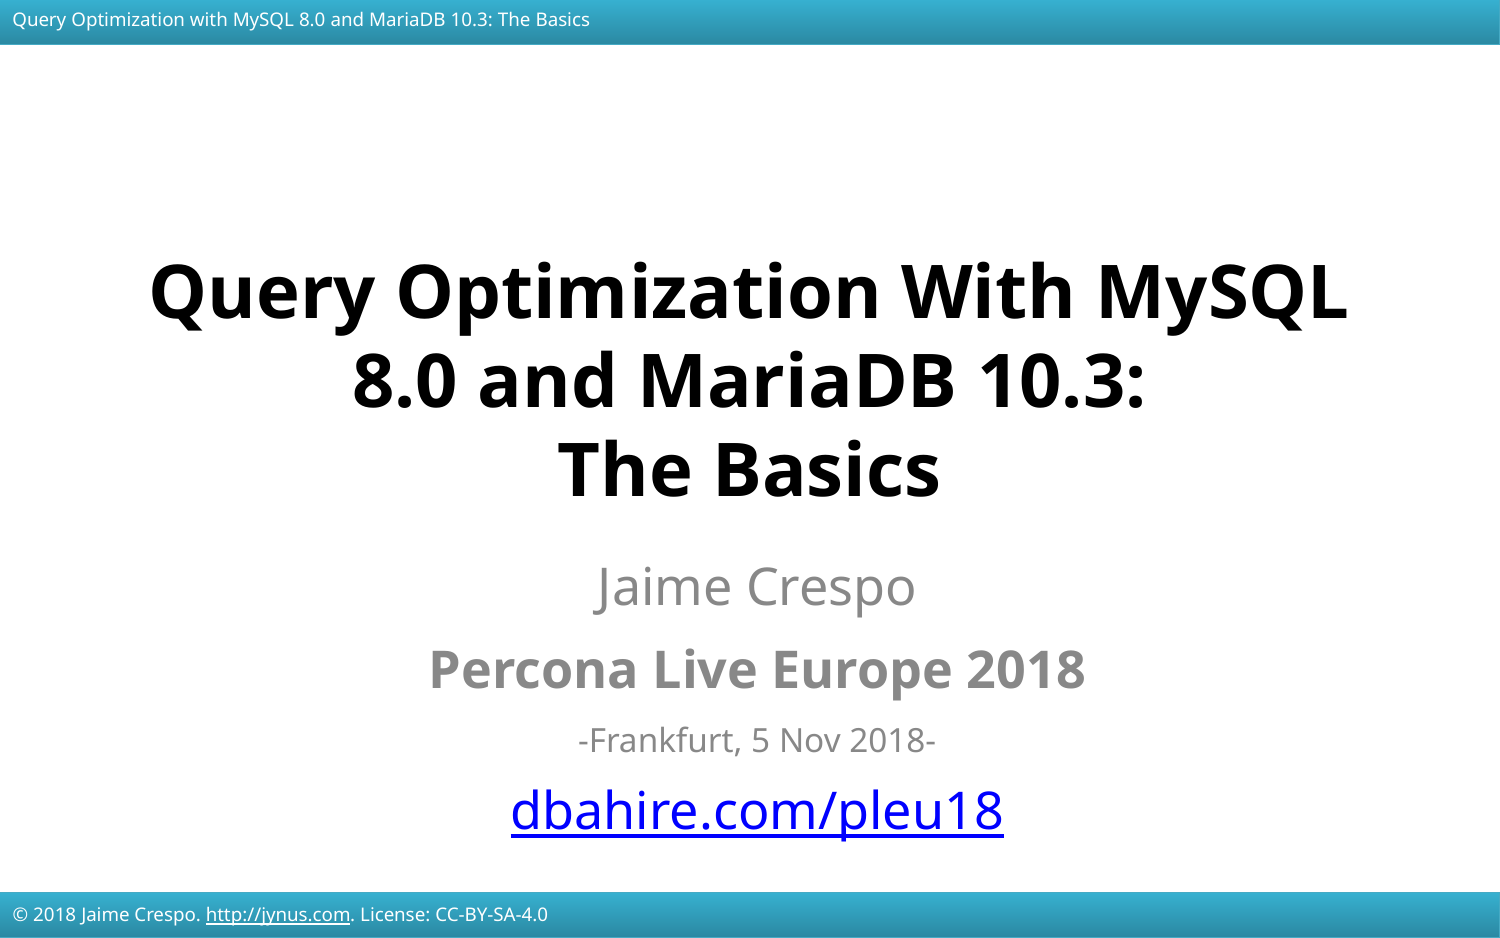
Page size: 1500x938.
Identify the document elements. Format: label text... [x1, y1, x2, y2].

title Query Optimization With MySQL 8.0 and MariaDB 10.3: The Basics [112, 225, 1388, 530]
subtitle Jaime Crespo Percona Live Europe 2018 -Frankfurt, 5 Nov 2018- dbahire.com/pleu18 [120, 568, 1395, 827]
